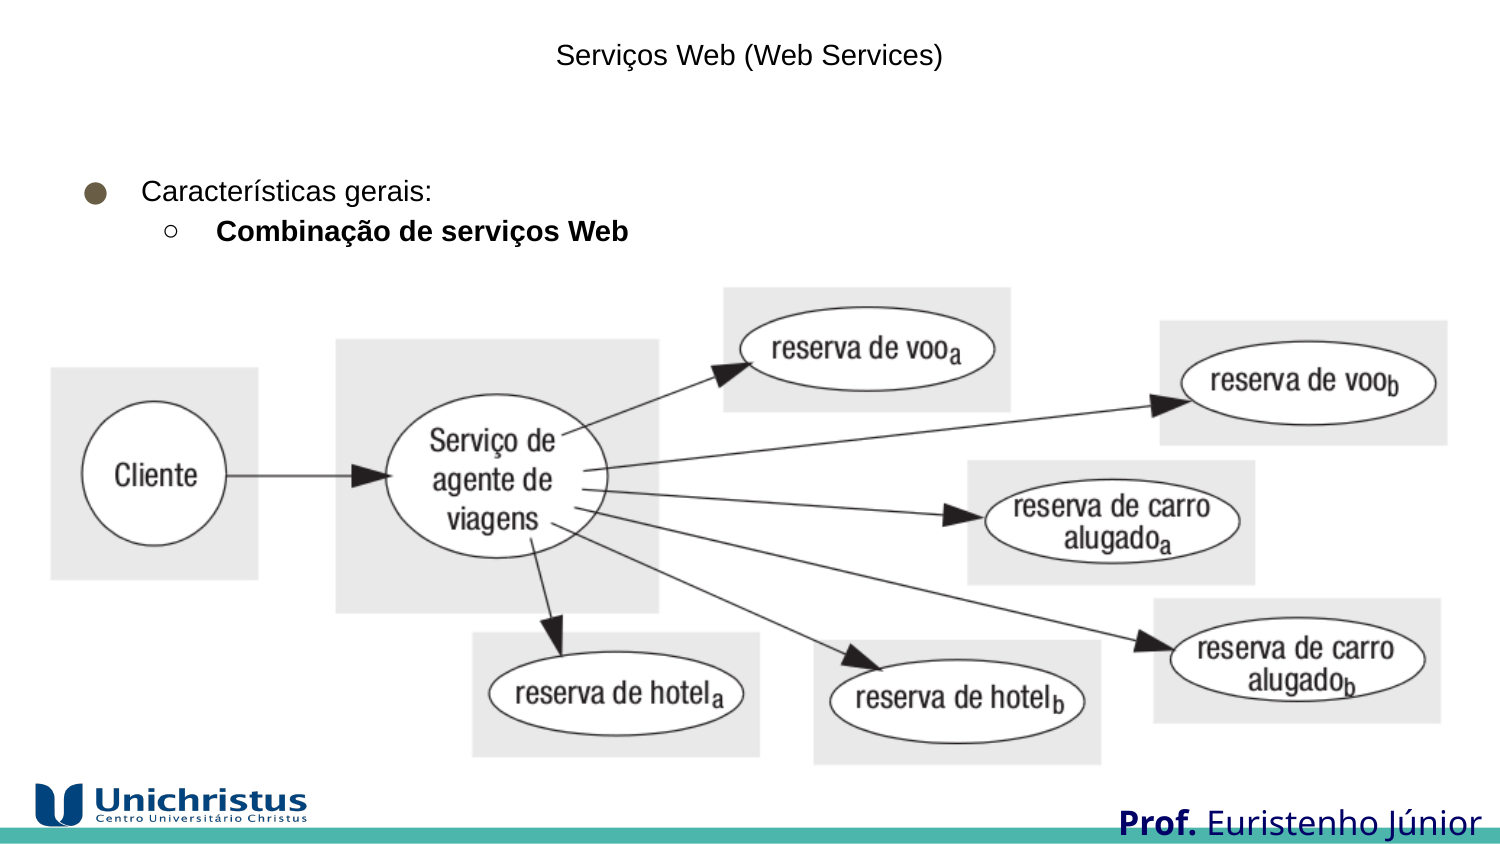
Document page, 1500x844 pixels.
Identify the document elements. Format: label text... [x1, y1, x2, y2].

picture [31, 781, 311, 828]
title Serviços Web (Web Services) [51, 20, 1449, 137]
picture [33, 279, 1467, 772]
text_box Prof. Euristenho Júnior [1103, 791, 1500, 844]
list Características gerais: Combinação de serviços Web [51, 152, 1449, 279]
